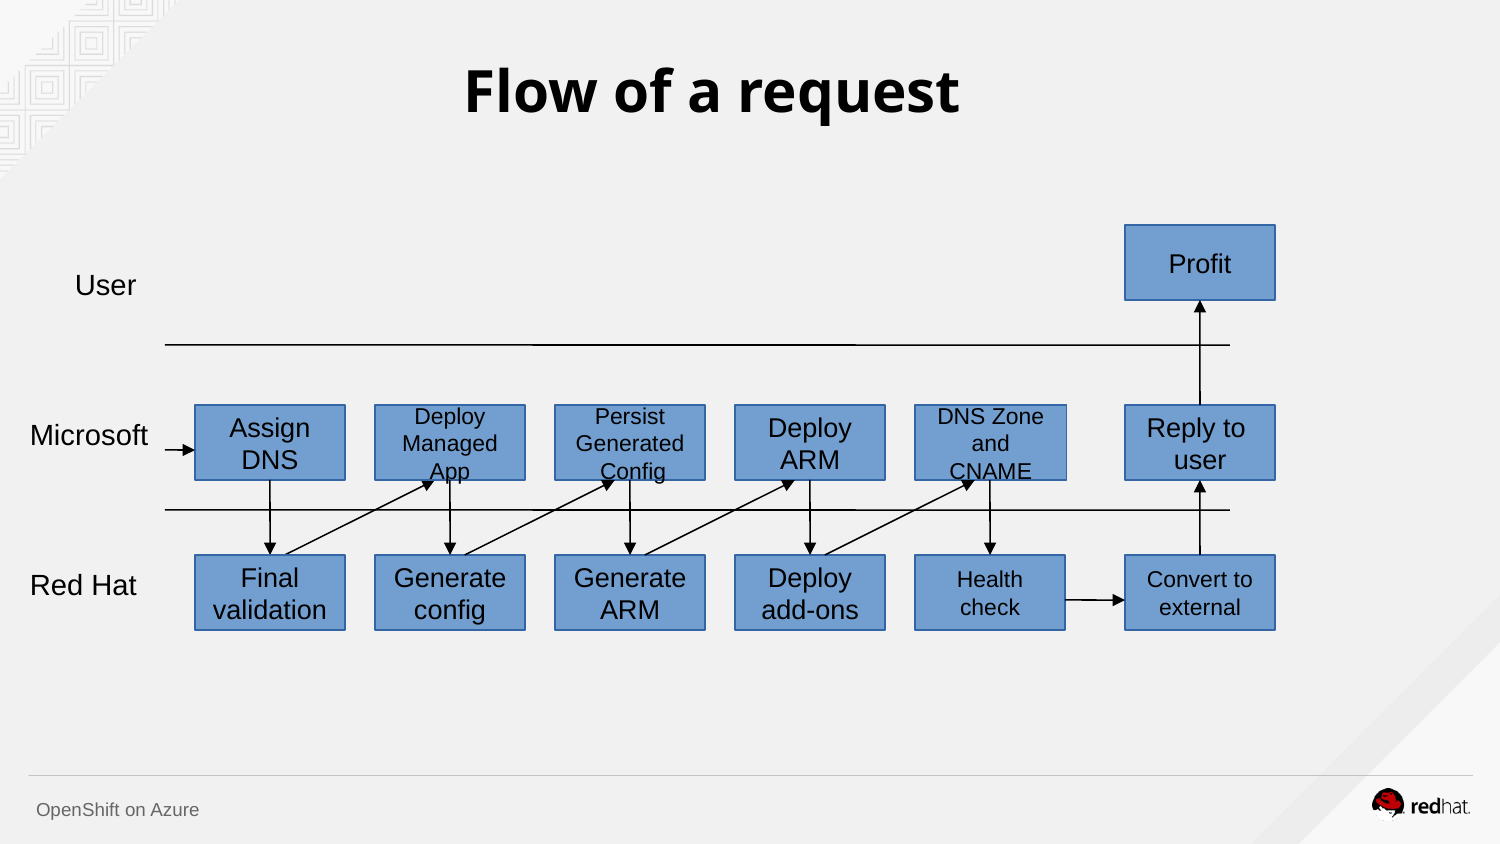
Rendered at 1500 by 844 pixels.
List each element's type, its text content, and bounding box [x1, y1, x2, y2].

text_box Deploy Managed App [374, 405, 525, 480]
text_box Red Hat [14, 558, 152, 607]
text_box Deploy add-ons [734, 554, 885, 630]
text_box DNS Zone and CNAME [915, 404, 1067, 480]
text_box Profit [1124, 224, 1275, 300]
text_box Deploy ARM [734, 404, 885, 480]
text_box Persist Generated Config [554, 404, 705, 480]
text_box Generate ARM [554, 554, 705, 630]
text_box Generate config [374, 554, 525, 630]
text_box Final validation [194, 555, 345, 630]
text_box Reply to user [1124, 404, 1275, 480]
text_box Health check [914, 554, 1065, 630]
text_box User [59, 258, 152, 307]
text_box Assign DNS [194, 404, 345, 480]
text_box Flow of a request [75, 46, 1350, 140]
picture [0, 0, 1500, 844]
text_box Convert to external [1124, 554, 1275, 630]
text_box Microsoft [15, 408, 164, 457]
